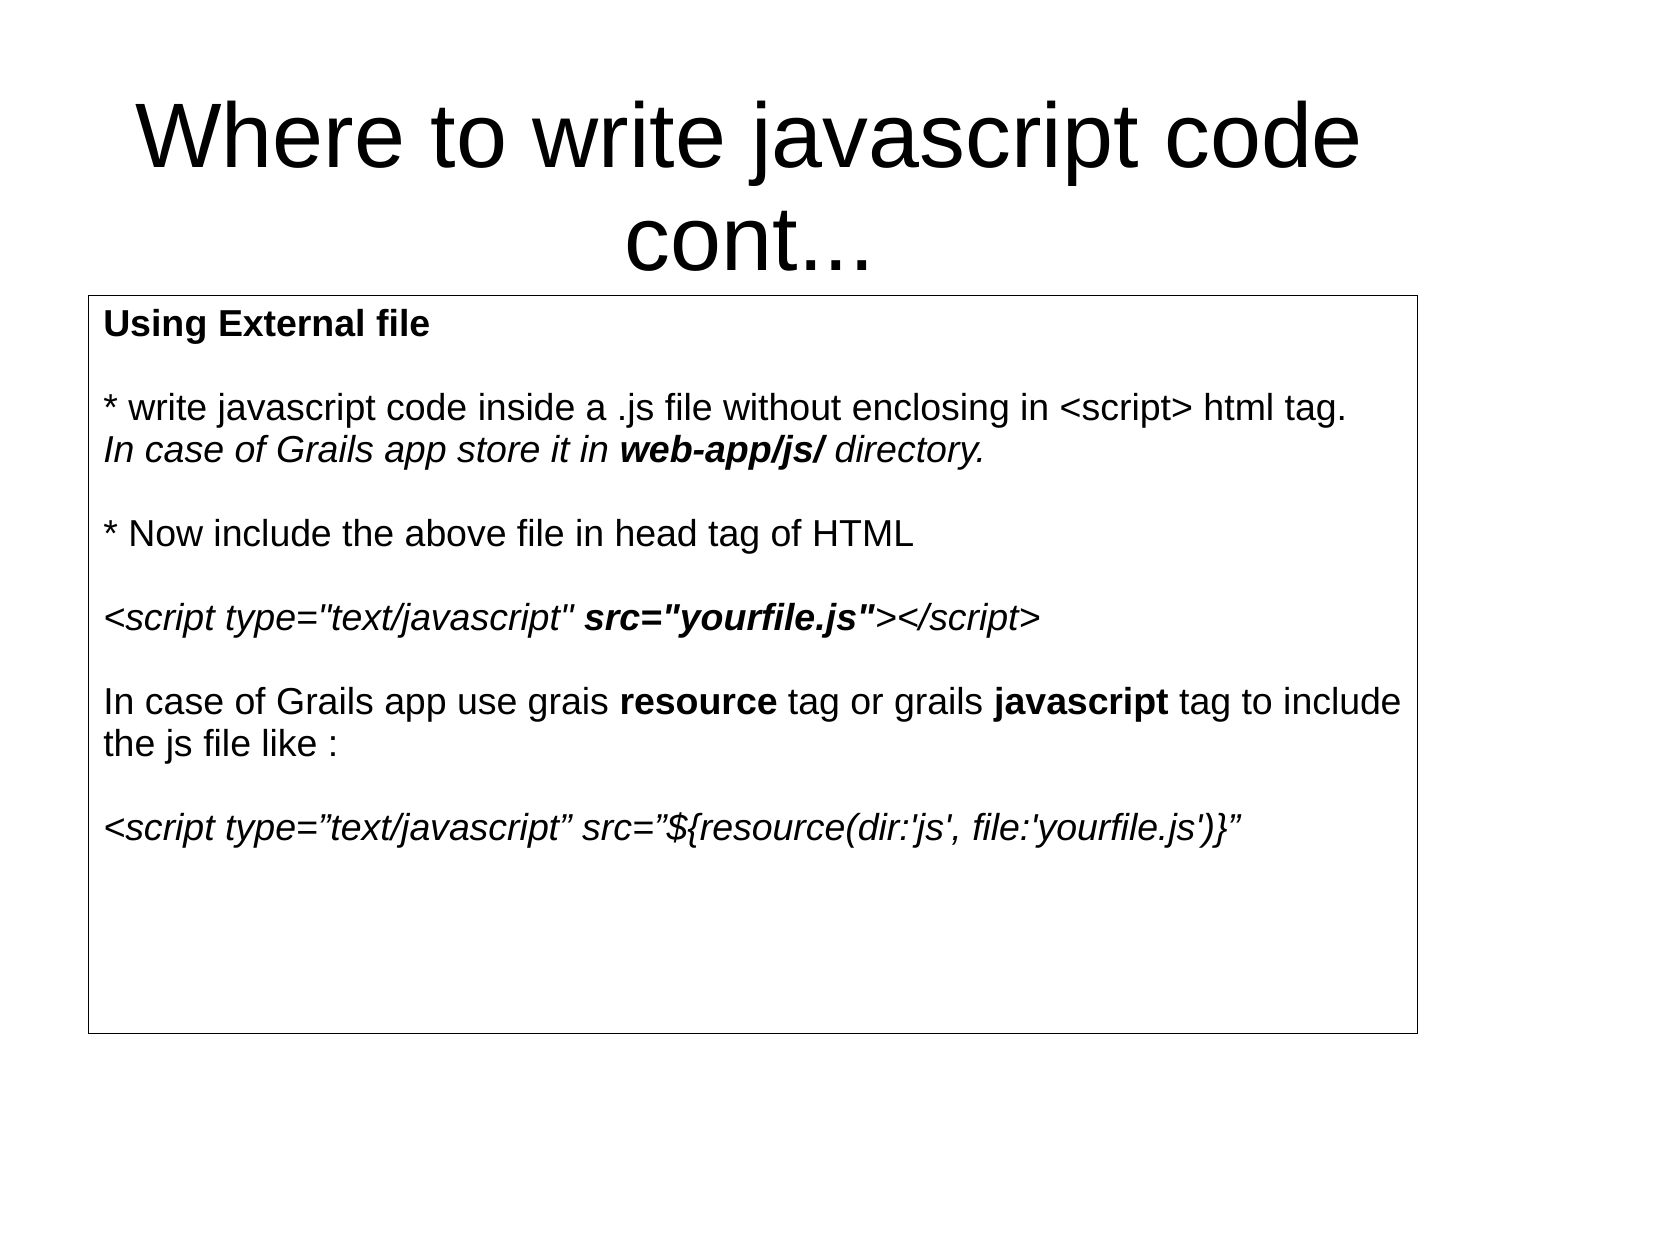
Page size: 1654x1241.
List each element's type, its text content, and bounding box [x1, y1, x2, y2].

title Where to write javascript code cont... [75, 75, 1426, 301]
text_box Using External file * write javascript code inside a .js file without enclosing in <script> html tag. In case of Grails app store it in web-app/js/ directory. * Now include the above file in head tag of HTML <script type="text/javascript" src="yourfile.js"></script> In case of Grails app use grais resource tag or grails javascript tag to include the js file like : <script type=”text/javascript” src=”${resource(dir:'js', file:'yourfile.js')}” [88, 295, 1418, 1034]
